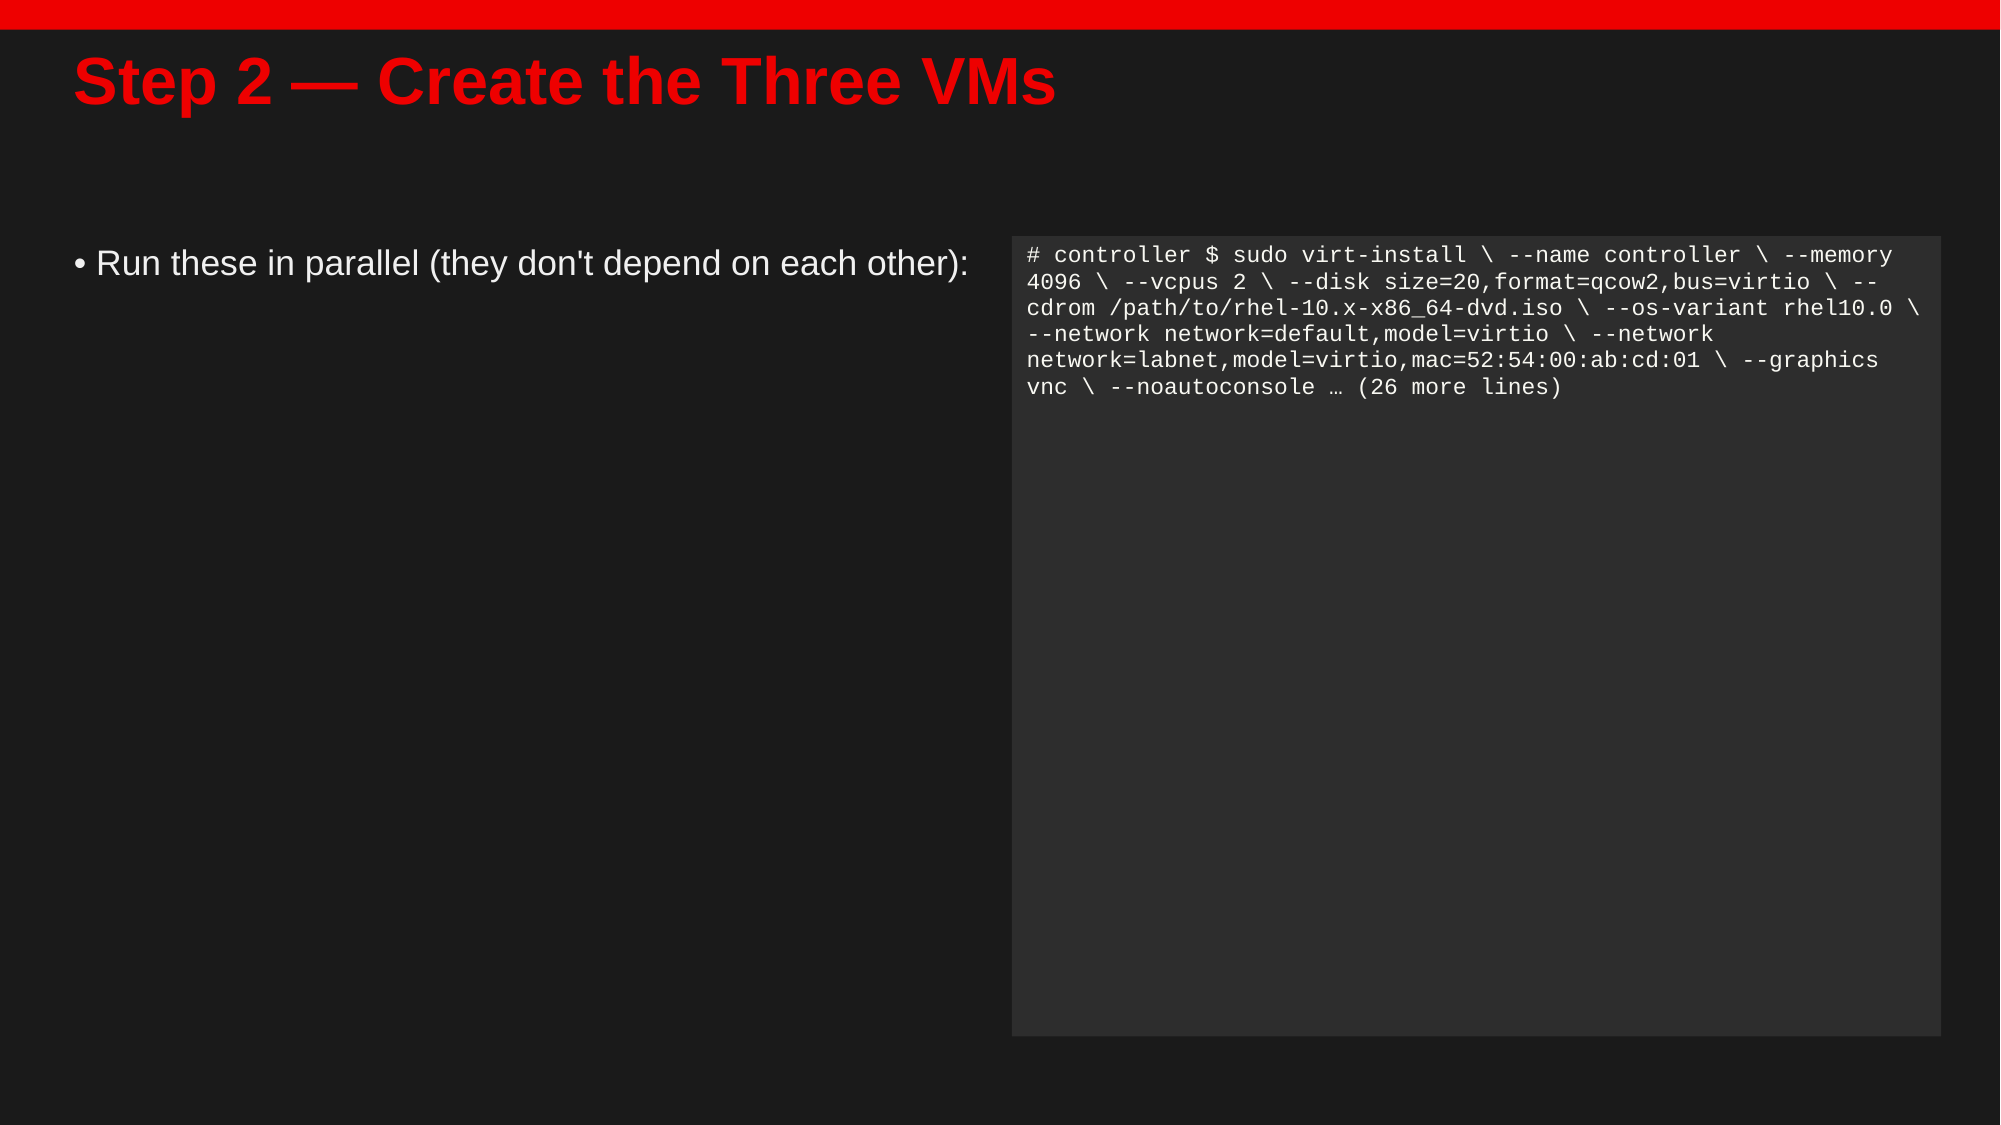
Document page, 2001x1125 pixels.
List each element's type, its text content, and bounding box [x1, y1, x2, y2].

text_box [0, 0, 2001, 30]
text_box # controller $ sudo virt-install \ --name controller \ --memory 4096 \ --vcpus 2 \ --disk size=20,format=qcow2,bus=virtio \ --cdrom /path/to/rhel-10.x-x86_64-dvd.iso \ --os-variant rhel10.0 \ --network network=default,model=virtio \ --network network=labnet,model=virtio,mac=52:54:00:ab:cd:01 \ --graphics vnc \ --noautoconsole … (26 more lines) [1011, 236, 1942, 1037]
text_box Step 2 — Create the Three VMs [59, 36, 1942, 208]
text_box • Run these in parallel (they don't depend on each other): [59, 236, 989, 1037]
